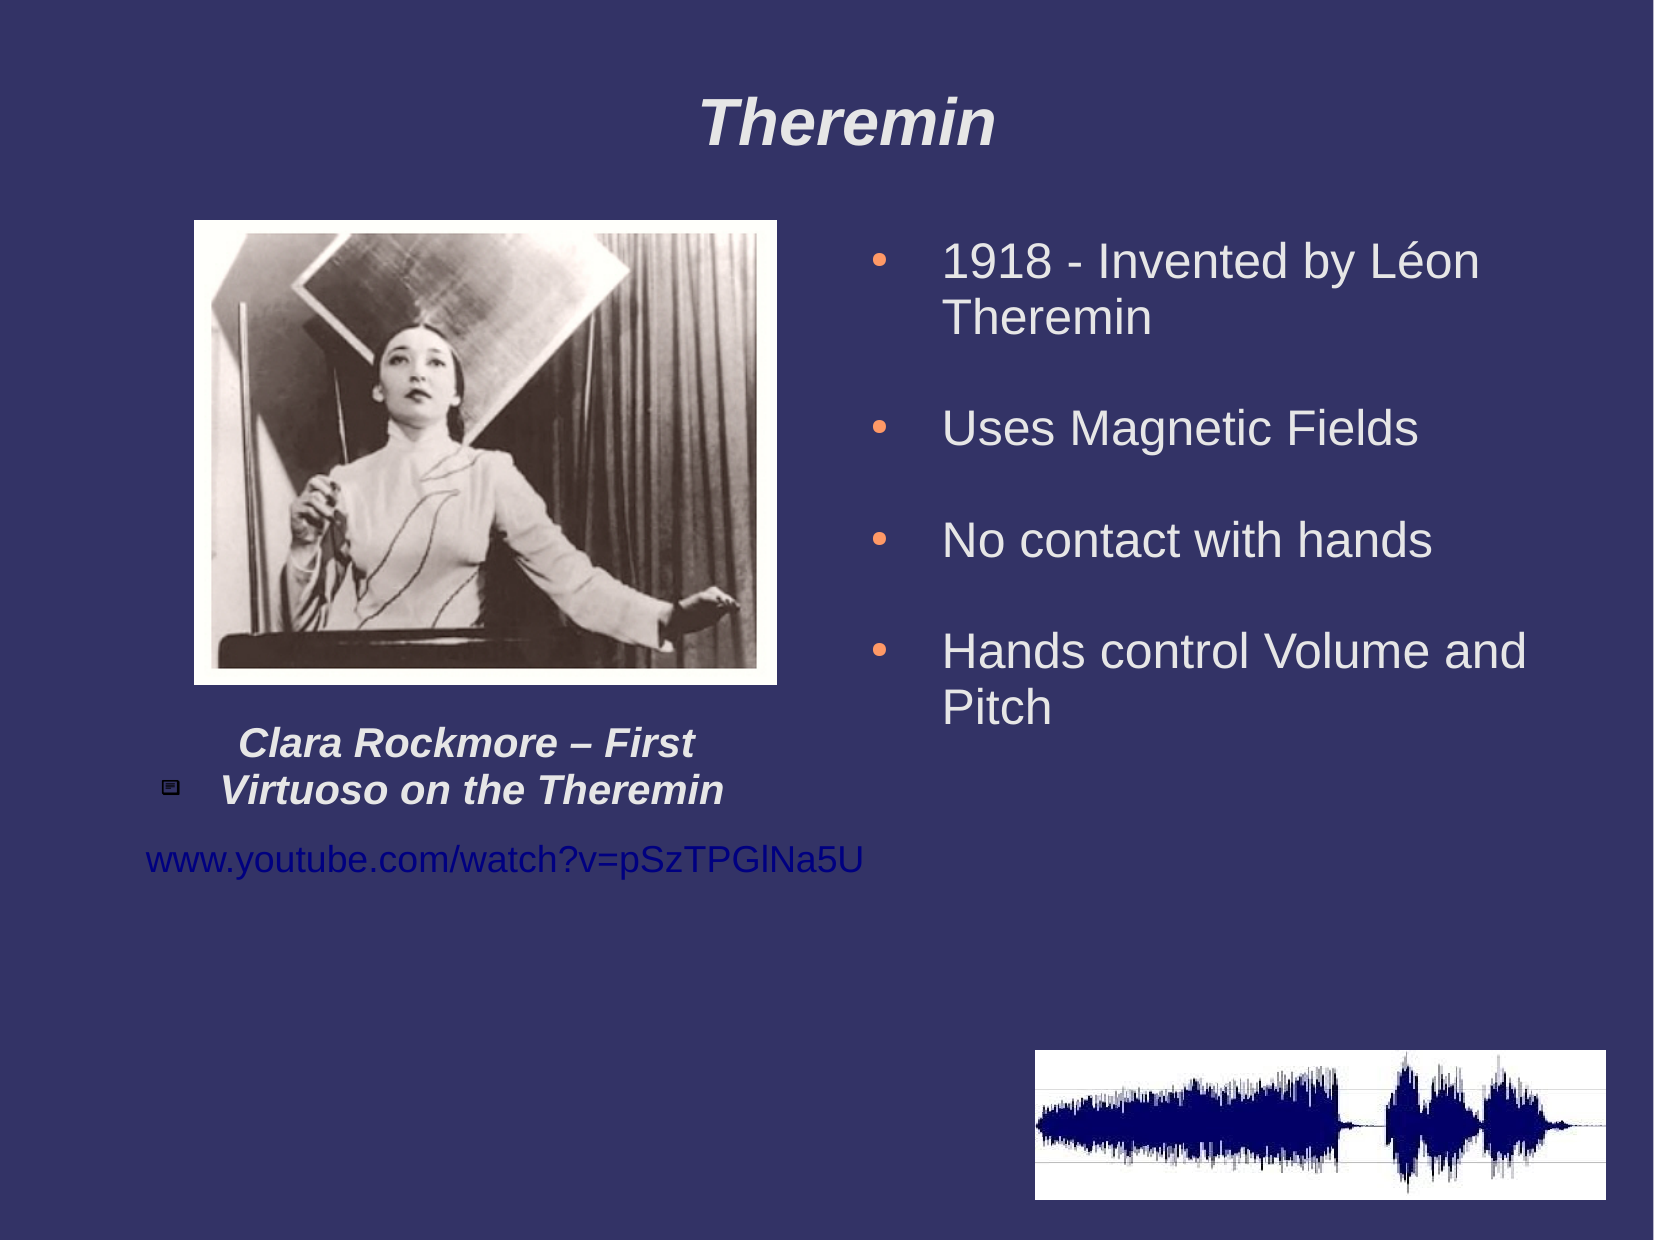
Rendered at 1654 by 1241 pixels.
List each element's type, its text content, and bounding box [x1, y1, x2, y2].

text_box Clara Rockmore – First Virtuoso on the Theremin [142, 720, 743, 814]
text_box www.youtube.com/watch?v=pSzTPGlNa5U [130, 830, 880, 888]
picture [194, 220, 777, 685]
title Theremin [121, 19, 1534, 227]
text_box 1918 - Invented by Léon Theremin Uses Magnetic Fields No contact with hands Hands control Volume and Pitch [844, 225, 1606, 743]
picture [1035, 1050, 1606, 1200]
